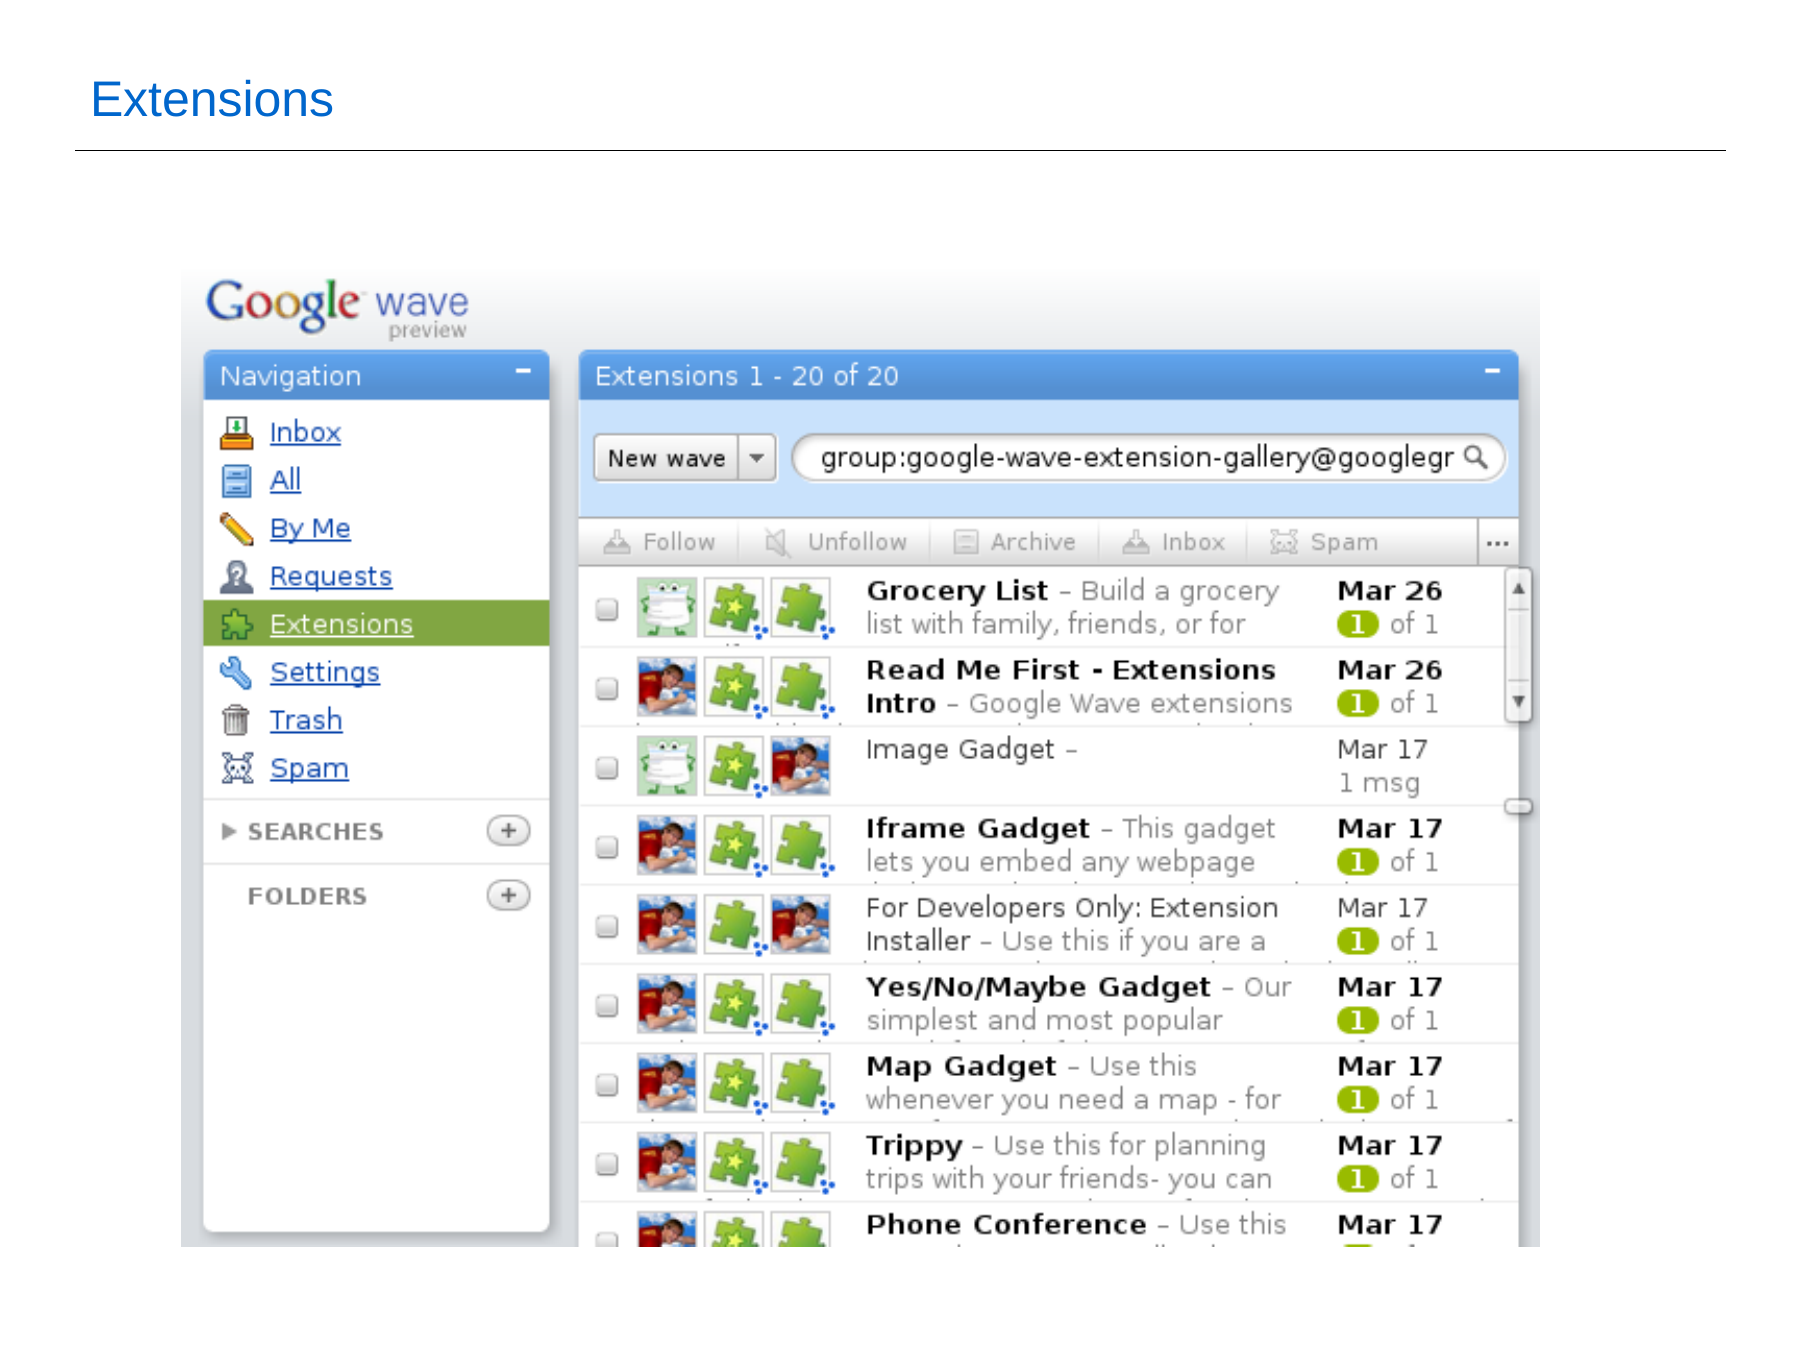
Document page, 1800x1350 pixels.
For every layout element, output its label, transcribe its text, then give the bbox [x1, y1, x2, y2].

picture [181, 269, 1540, 1247]
title Extensions [90, 53, 1710, 149]
